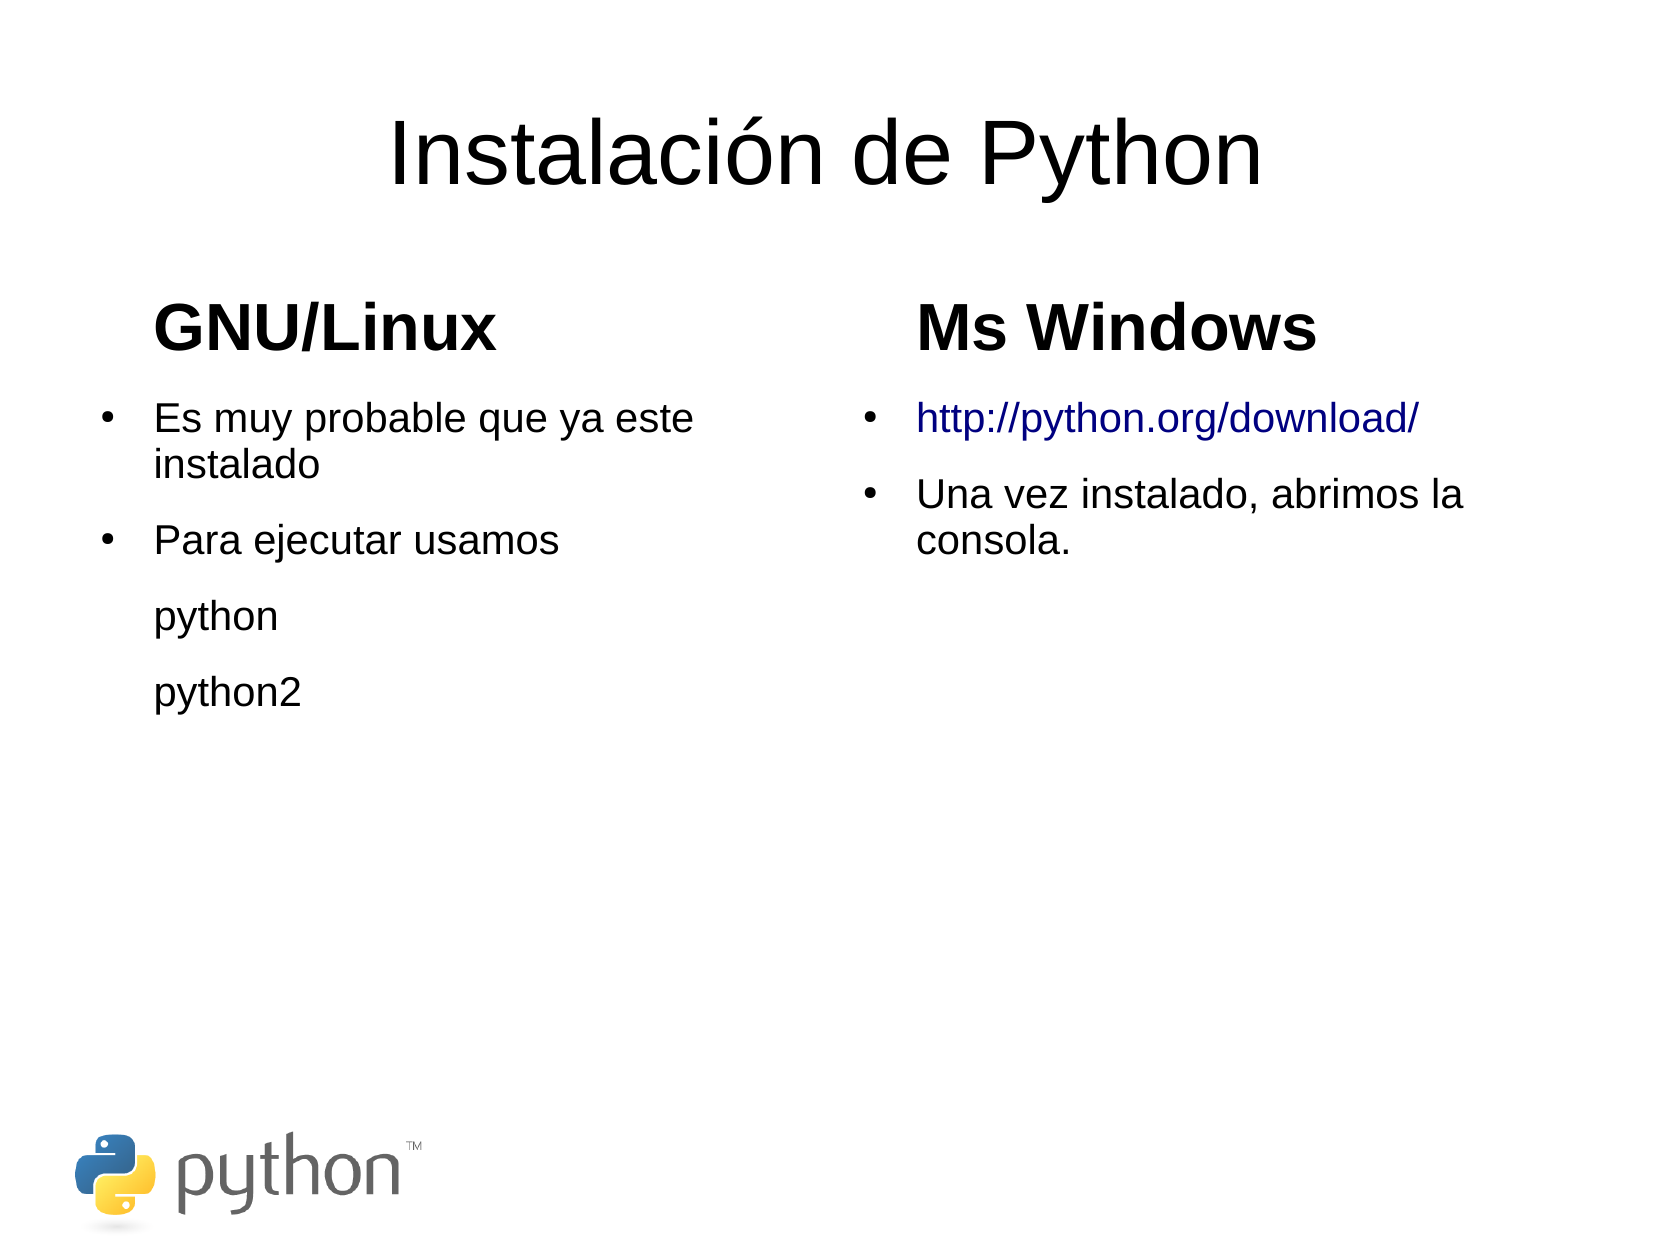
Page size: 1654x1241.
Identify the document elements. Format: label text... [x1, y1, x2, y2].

title Instalación de Python [82, 49, 1571, 257]
list GNU/Linux Es muy probable que ya este instalado Para ejecutar usamos python python2 [82, 290, 809, 1109]
picture [17, 1110, 455, 1241]
list Ms Windows http://python.org/download/ Una vez instalado, abrimos la consola. [845, 290, 1572, 1109]
